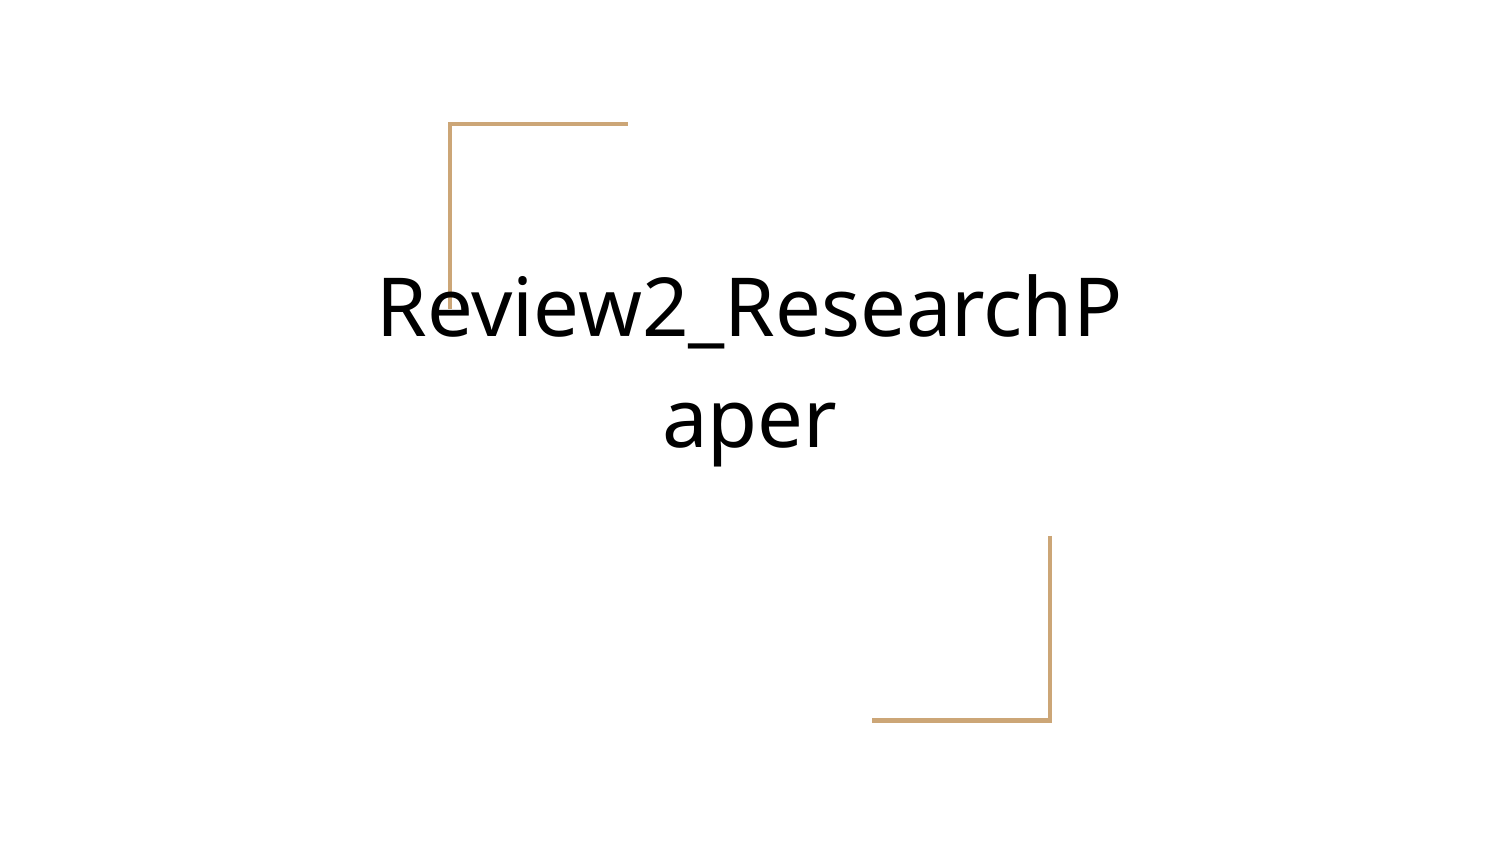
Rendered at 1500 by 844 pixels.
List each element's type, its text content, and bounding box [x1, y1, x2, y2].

title Review2_ResearchPaper [346, 234, 1154, 487]
